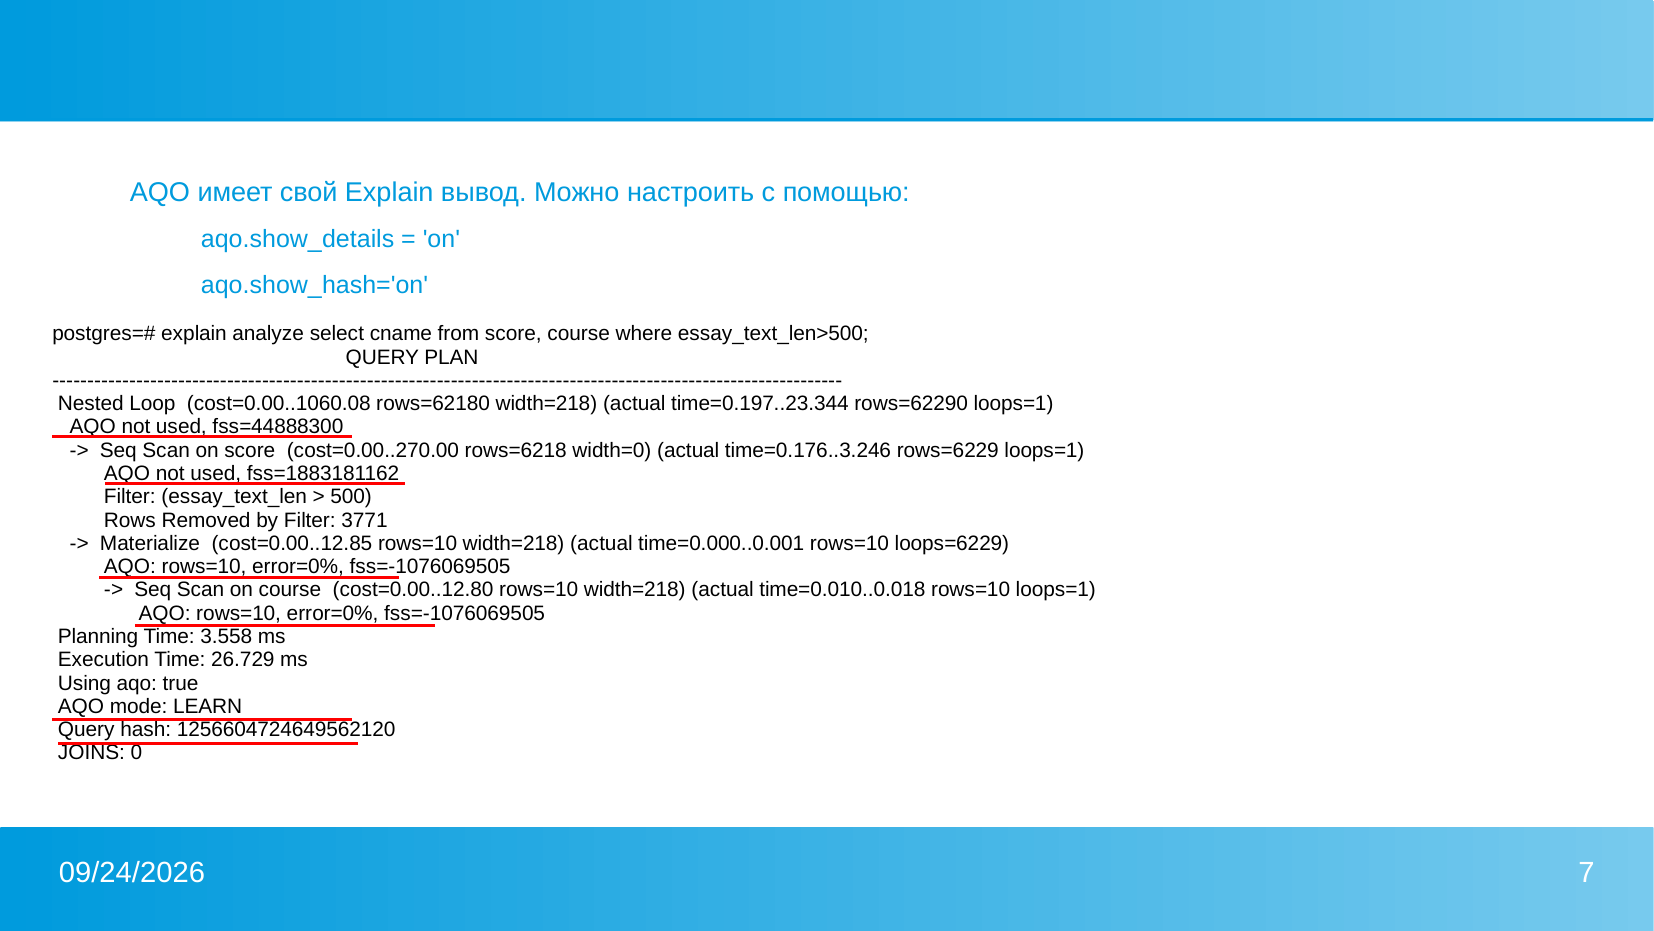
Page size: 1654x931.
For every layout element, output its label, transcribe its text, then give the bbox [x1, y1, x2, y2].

text_box postgres=# explain analyze select cname from score, course where essay_text_len>500; QUERY PLAN ----------------------------------------------------------------------------------------------------------------- Nested Loop (cost=0.00..1060.08 rows=62180 width=218) (actual time=0.197..23.344 rows=62290 loops=1) AQO not used, fss=44888300 -> Seq Scan on score (cost=0.00..270.00 rows=6218 width=0) (actual time=0.176..3.246 rows=6229 loops=1) AQO not used, fss=1883181162 Filter: (essay_text_len > 500) Rows Removed by Filter: 3771 -> Materialize (cost=0.00..12.85 rows=10 width=218) (actual time=0.000..0.001 rows=10 loops=6229) AQO: rows=10, error=0%, fss=-1076069505 -> Seq Scan on course (cost=0.00..12.80 rows=10 width=218) (actual time=0.010..0.018 rows=10 loops=1) AQO: rows=10, error=0%, fss=-1076069505 Planning Time: 3.558 ms Execution Time: 26.729 ms Using aqo: true AQO mode: LEARN Query hash: 1256604724649562120 JOINS: 0 [37, 314, 1501, 751]
list AQO имеет свой Explain вывод. Можно настроить с помощью: aqo.show_details = 'on' aqo.show_hash='on' [59, 177, 1595, 768]
